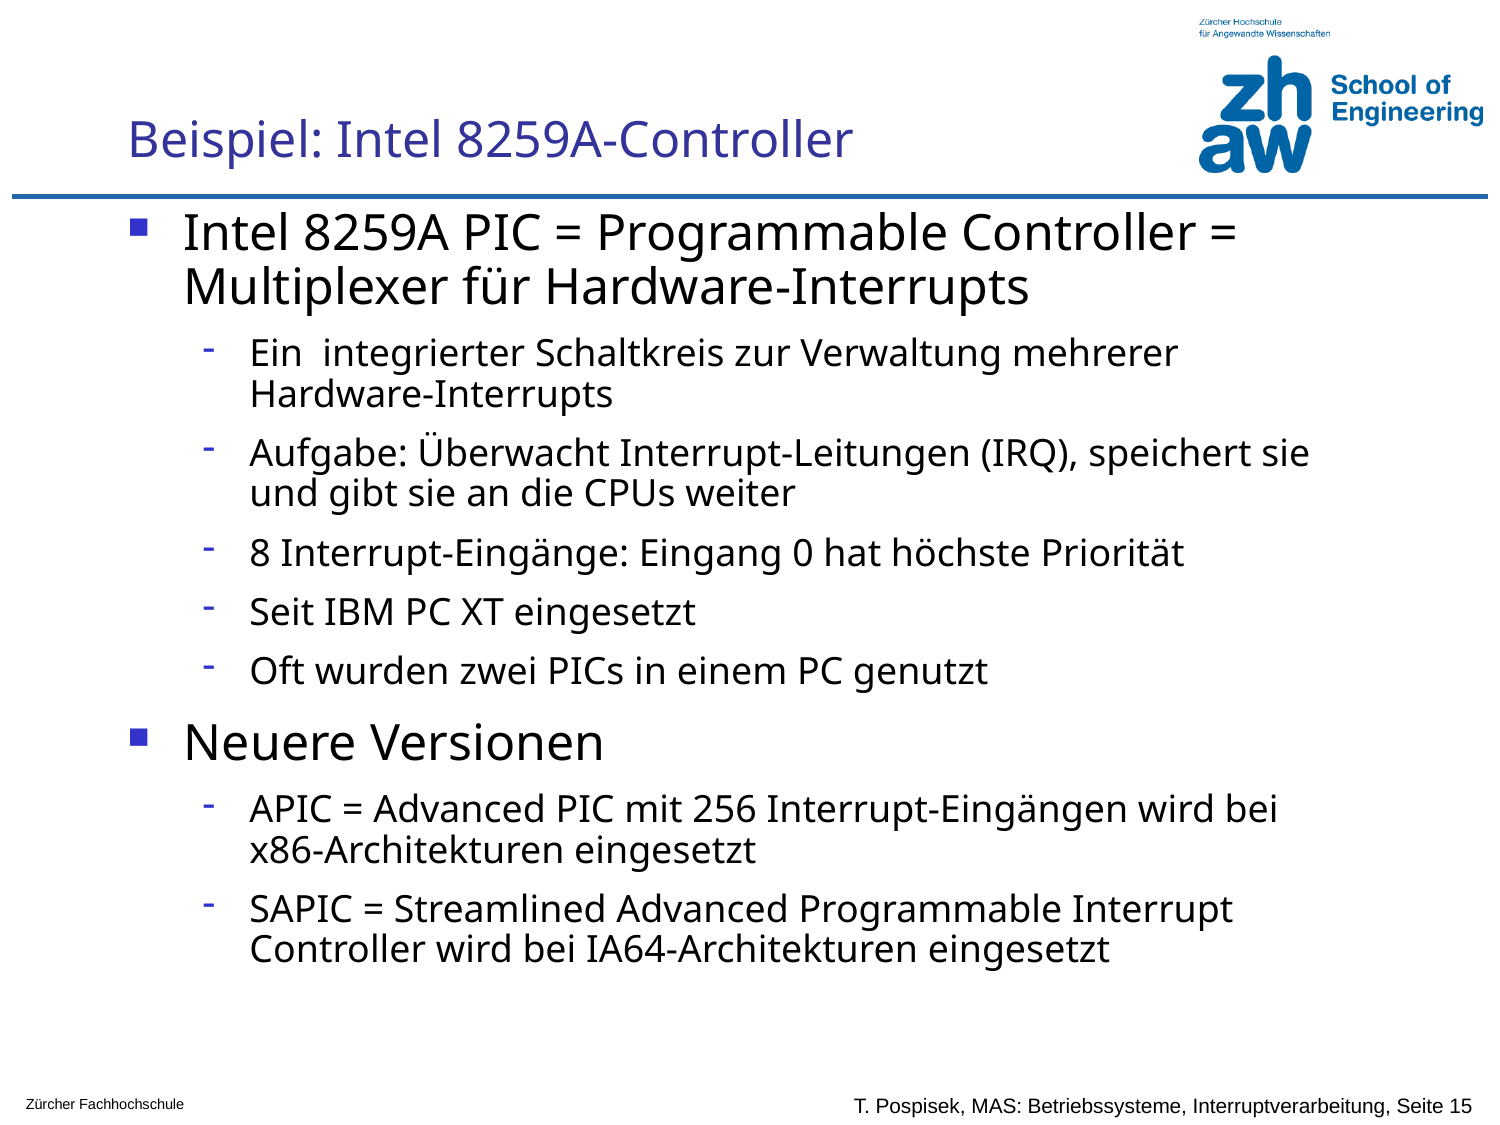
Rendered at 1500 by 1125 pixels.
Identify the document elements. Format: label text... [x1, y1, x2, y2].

title Beispiel: Intel 8259A-Controller [112, 50, 1391, 175]
picture [1199, 19, 1483, 173]
list Intel 8259A PIC = Programmable Controller = Multiplexer für Hardware-Interrupts Ein integrierter Schaltkreis zur Verwaltung mehrerer Hardware-Interrupts Aufgabe: Überwacht Interrupt-Leitungen (IRQ), speichert sie und gibt sie an die CPUs weiter 8 Interrupt-Eingänge: Eingang 0 hat höchste Priorität Seit IBM PC XT eingesetzt Oft wurden zwei PICs in einem PC genutzt Neuere Versionen APIC = Advanced PIC mit 256 Interrupt-Eingängen wird bei x86-Architekturen eingesetzt SAPIC = Streamlined Advanced Programmable Interrupt Controller wird bei IA64-Architekturen eingesetzt [112, 200, 1375, 938]
